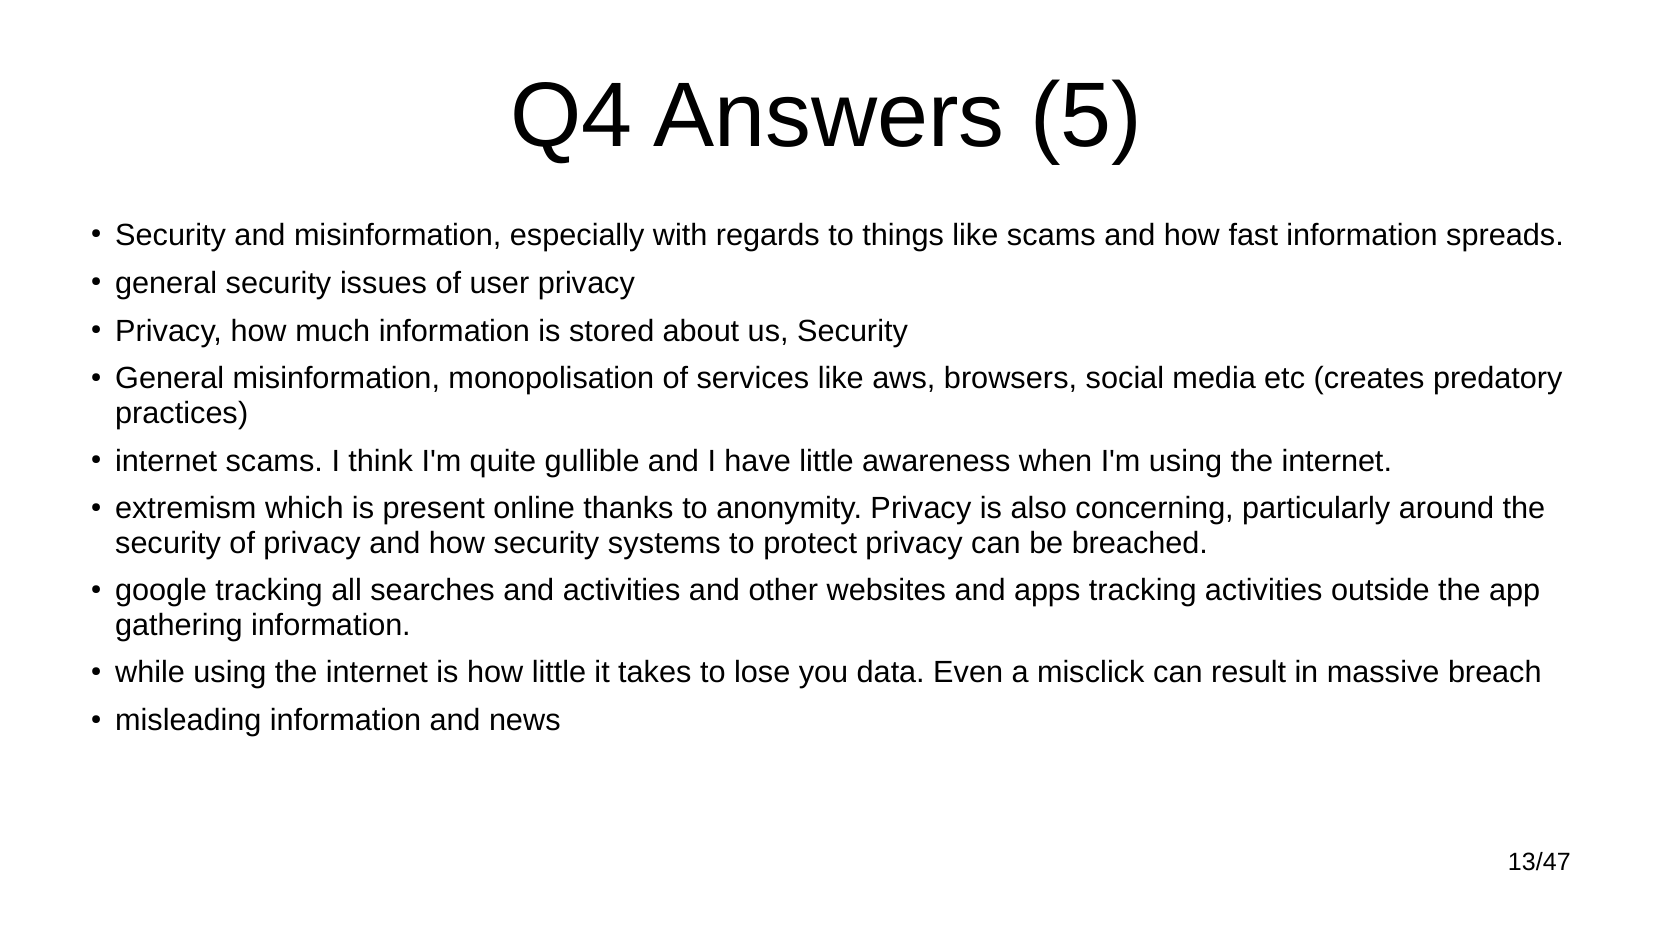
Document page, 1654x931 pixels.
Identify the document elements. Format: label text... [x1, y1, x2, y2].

title Q4 Answers (5) [82, 37, 1571, 193]
list Security and misinformation, especially with regards to things like scams and how fast information spreads. general security issues of user privacy Privacy, how much information is stored about us, Security General misinformation, monopolisation of services like aws, browsers, social media etc (creates predatory practices) internet scams. I think I'm quite gullible and I have little awareness when I'm using the internet. extremism which is present online thanks to anonymity. Privacy is also concerning, particularly around the security of privacy and how security systems to protect privacy can be breached. google tracking all searches and activities and other websites and apps tracking activities outside the app gathering information. while using the internet is how little it takes to lose you data. Even a misclick can result in massive breach misleading information and news [82, 217, 1571, 758]
